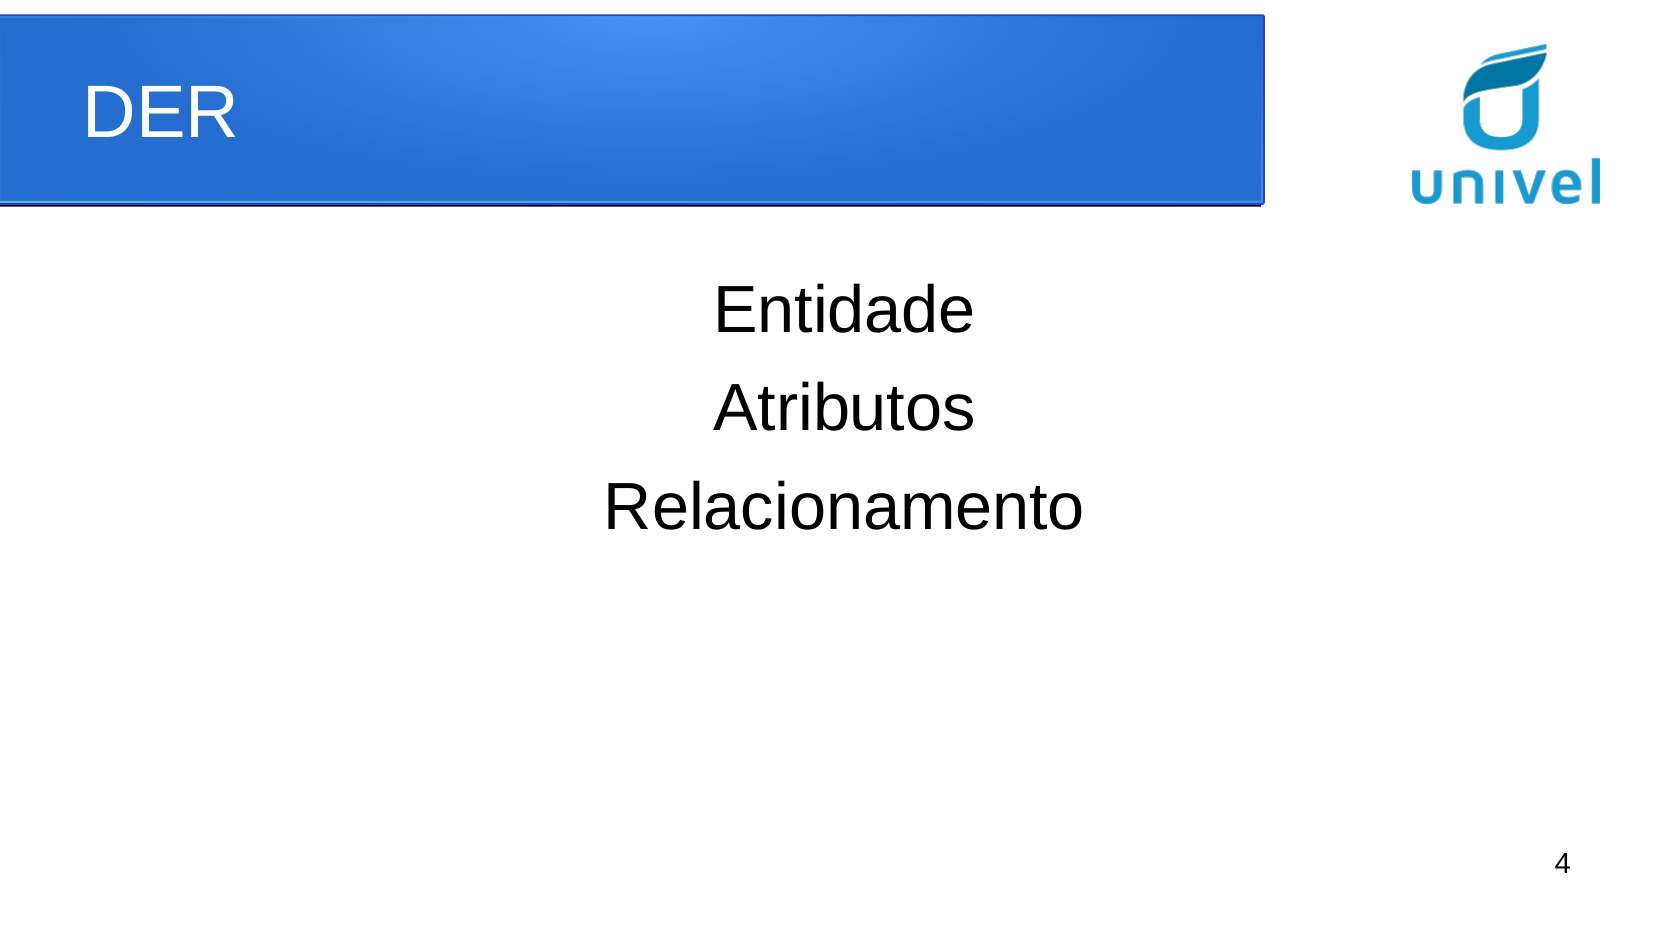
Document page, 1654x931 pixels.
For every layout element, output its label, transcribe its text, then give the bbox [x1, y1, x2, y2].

title DER [82, 35, 1235, 189]
picture [1405, 23, 1607, 225]
list Entidade Atributos Relacionamento [47, 271, 1571, 674]
